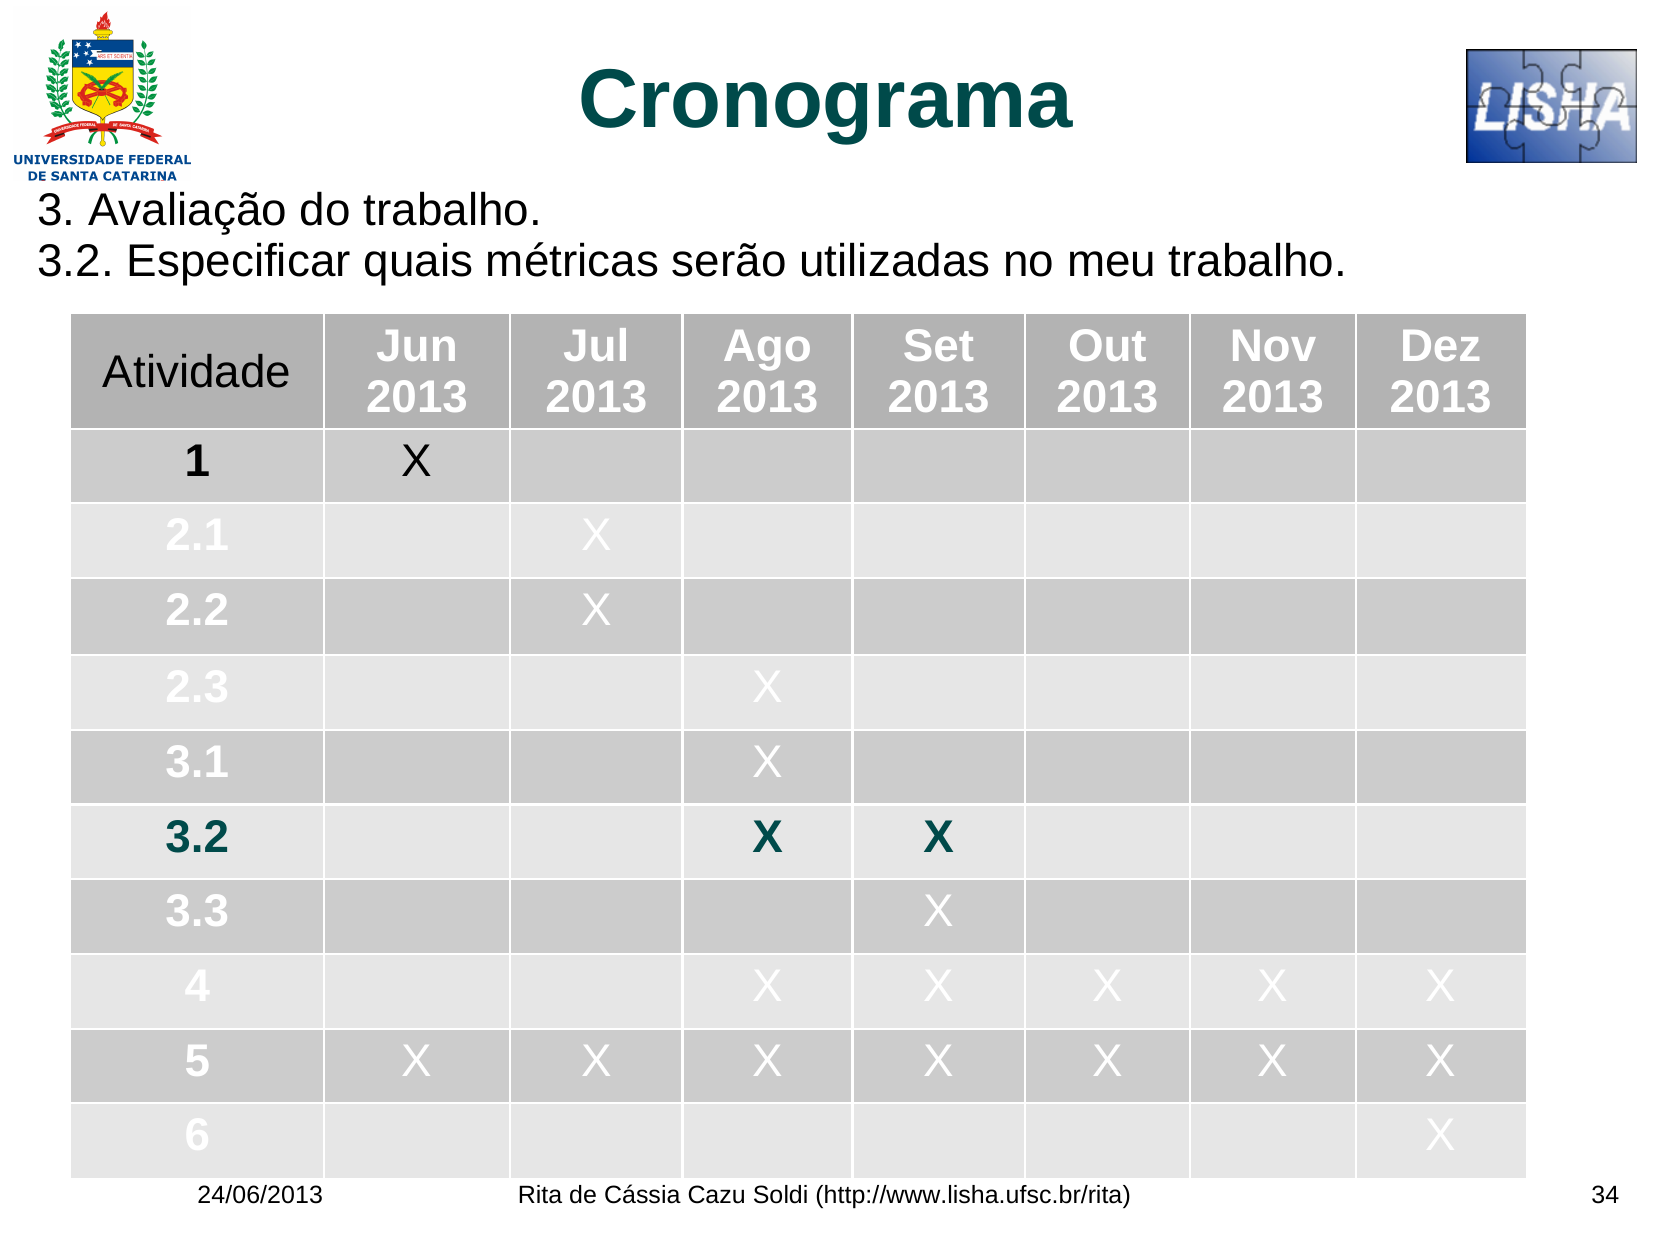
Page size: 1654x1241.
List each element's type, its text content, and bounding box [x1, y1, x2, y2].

picture [1466, 49, 1637, 163]
table_cell [325, 1104, 509, 1178]
table_cell [325, 656, 509, 729]
table_cell [325, 880, 509, 953]
table_cell 3.3 [71, 880, 323, 953]
table_cell [1026, 1104, 1189, 1178]
table_cell X [511, 504, 681, 577]
table_cell [511, 656, 681, 729]
table_cell X [1026, 955, 1189, 1028]
table_cell [511, 806, 681, 878]
table_cell X [854, 806, 1024, 878]
table_cell X [1357, 1030, 1526, 1102]
table_cell [854, 1104, 1024, 1178]
table_cell [1191, 579, 1355, 654]
table_cell [511, 731, 681, 803]
table_cell [1357, 430, 1526, 502]
table_cell [854, 656, 1024, 729]
table_cell 1 [71, 430, 323, 502]
table_cell [1191, 880, 1355, 953]
table_cell 6 [71, 1104, 323, 1178]
table_header Dez 2013 [1357, 314, 1526, 428]
table_cell X [684, 955, 851, 1028]
table_cell [1026, 806, 1189, 878]
table_cell [854, 430, 1024, 502]
table_cell 2.2 [71, 579, 323, 654]
table_cell 2.1 [71, 504, 323, 577]
table_cell [1026, 430, 1189, 502]
table_cell X [511, 1030, 681, 1102]
table_cell X [854, 880, 1024, 953]
table_cell [684, 430, 851, 502]
table_cell [1191, 806, 1355, 878]
table_cell X [1357, 1104, 1526, 1178]
table_cell 3.1 [71, 731, 323, 803]
table_cell [325, 806, 509, 878]
list 3. Avaliação do trabalho. 3.2. Especificar quais métricas serão utilizadas no meu trabalho. [37, 183, 1613, 298]
table_cell X [854, 1030, 1024, 1102]
table_header Jun 2013 [325, 314, 509, 428]
table_cell [511, 955, 681, 1028]
table_cell [1357, 731, 1526, 803]
table_cell X [684, 1030, 851, 1102]
table_cell 4 [71, 955, 323, 1028]
table_cell [1191, 430, 1355, 502]
table_cell [684, 504, 851, 577]
table_cell [325, 504, 509, 577]
table_cell X [325, 1030, 509, 1102]
table_cell [1357, 656, 1526, 729]
table_cell [1191, 504, 1355, 577]
table_cell [511, 430, 681, 502]
table_cell [854, 504, 1024, 577]
table_cell [511, 1104, 681, 1178]
table_cell [1026, 504, 1189, 577]
table_cell [511, 880, 681, 953]
table_cell [325, 579, 509, 654]
table_cell X [511, 579, 681, 654]
table_cell X [325, 430, 509, 502]
picture [13, 6, 191, 181]
table_cell X [684, 806, 851, 878]
table_cell X [1357, 955, 1526, 1028]
table_cell [1357, 880, 1526, 953]
table_cell [684, 880, 851, 953]
table_cell 2.3 [71, 656, 323, 729]
table_cell 5 [71, 1030, 323, 1102]
table_cell [1357, 806, 1526, 878]
table_cell [1026, 880, 1189, 953]
table_cell X [684, 656, 851, 729]
title Cronograma [190, 27, 1461, 183]
table_cell [1357, 504, 1526, 577]
table_header Ago 2013 [684, 314, 851, 428]
table_cell [1191, 656, 1355, 729]
table_cell X [1026, 1030, 1189, 1102]
table_cell X [684, 731, 851, 803]
table_cell [854, 579, 1024, 654]
table_cell 3.2 [71, 806, 323, 878]
table_cell X [854, 955, 1024, 1028]
table_cell [1191, 1104, 1355, 1178]
table_cell [684, 1104, 851, 1178]
table_cell [325, 955, 509, 1028]
table_header Set 2013 [854, 314, 1024, 428]
table_cell [1357, 579, 1526, 654]
table_cell X [1191, 955, 1355, 1028]
table_cell [1026, 656, 1189, 729]
table_cell X [1191, 1030, 1355, 1102]
table_cell [1191, 731, 1355, 803]
table_cell [854, 731, 1024, 803]
table_cell [684, 579, 851, 654]
table_cell [325, 731, 509, 803]
table_header Out 2013 [1026, 314, 1189, 428]
table_header Atividade [71, 314, 323, 428]
table_header Nov 2013 [1191, 314, 1355, 428]
table_header Jul 2013 [511, 314, 681, 428]
table_cell [1026, 731, 1189, 803]
table_cell [1026, 579, 1189, 654]
